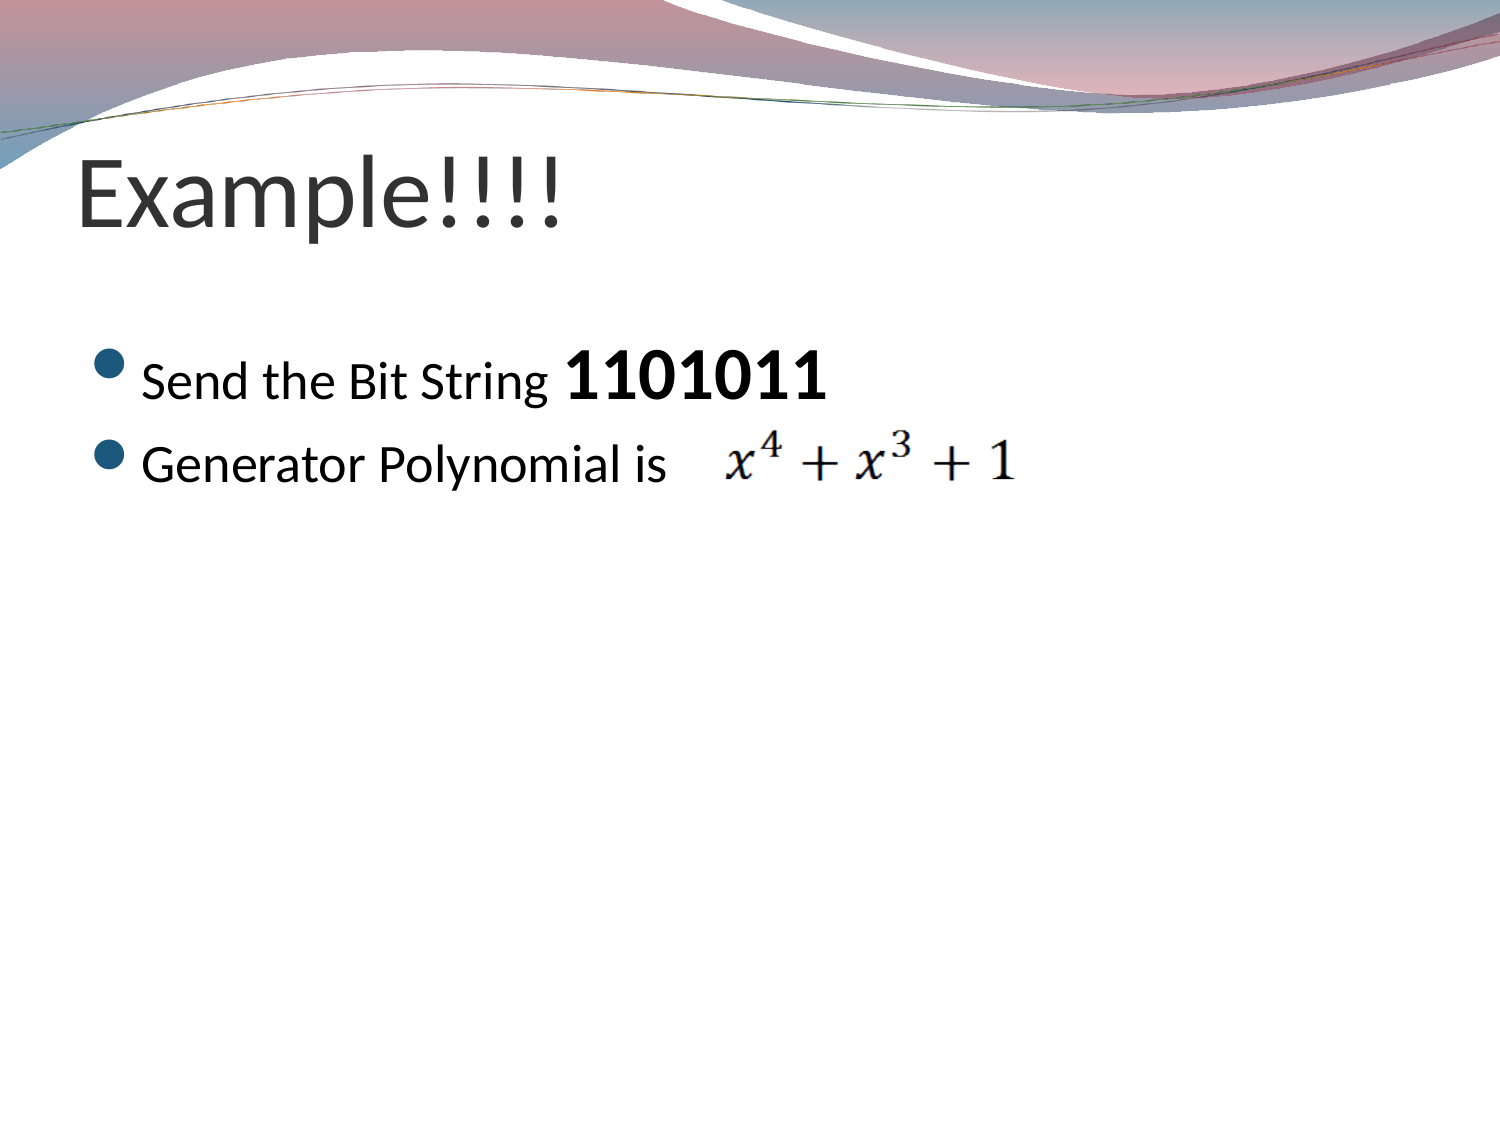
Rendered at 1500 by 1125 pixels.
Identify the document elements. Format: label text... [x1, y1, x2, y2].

picture [0, 33, 1500, 140]
picture [725, 424, 1018, 505]
title Example!!!! [75, 115, 1426, 304]
list Send the Bit String 1101011 Generator Polynomial is [75, 317, 1426, 1038]
